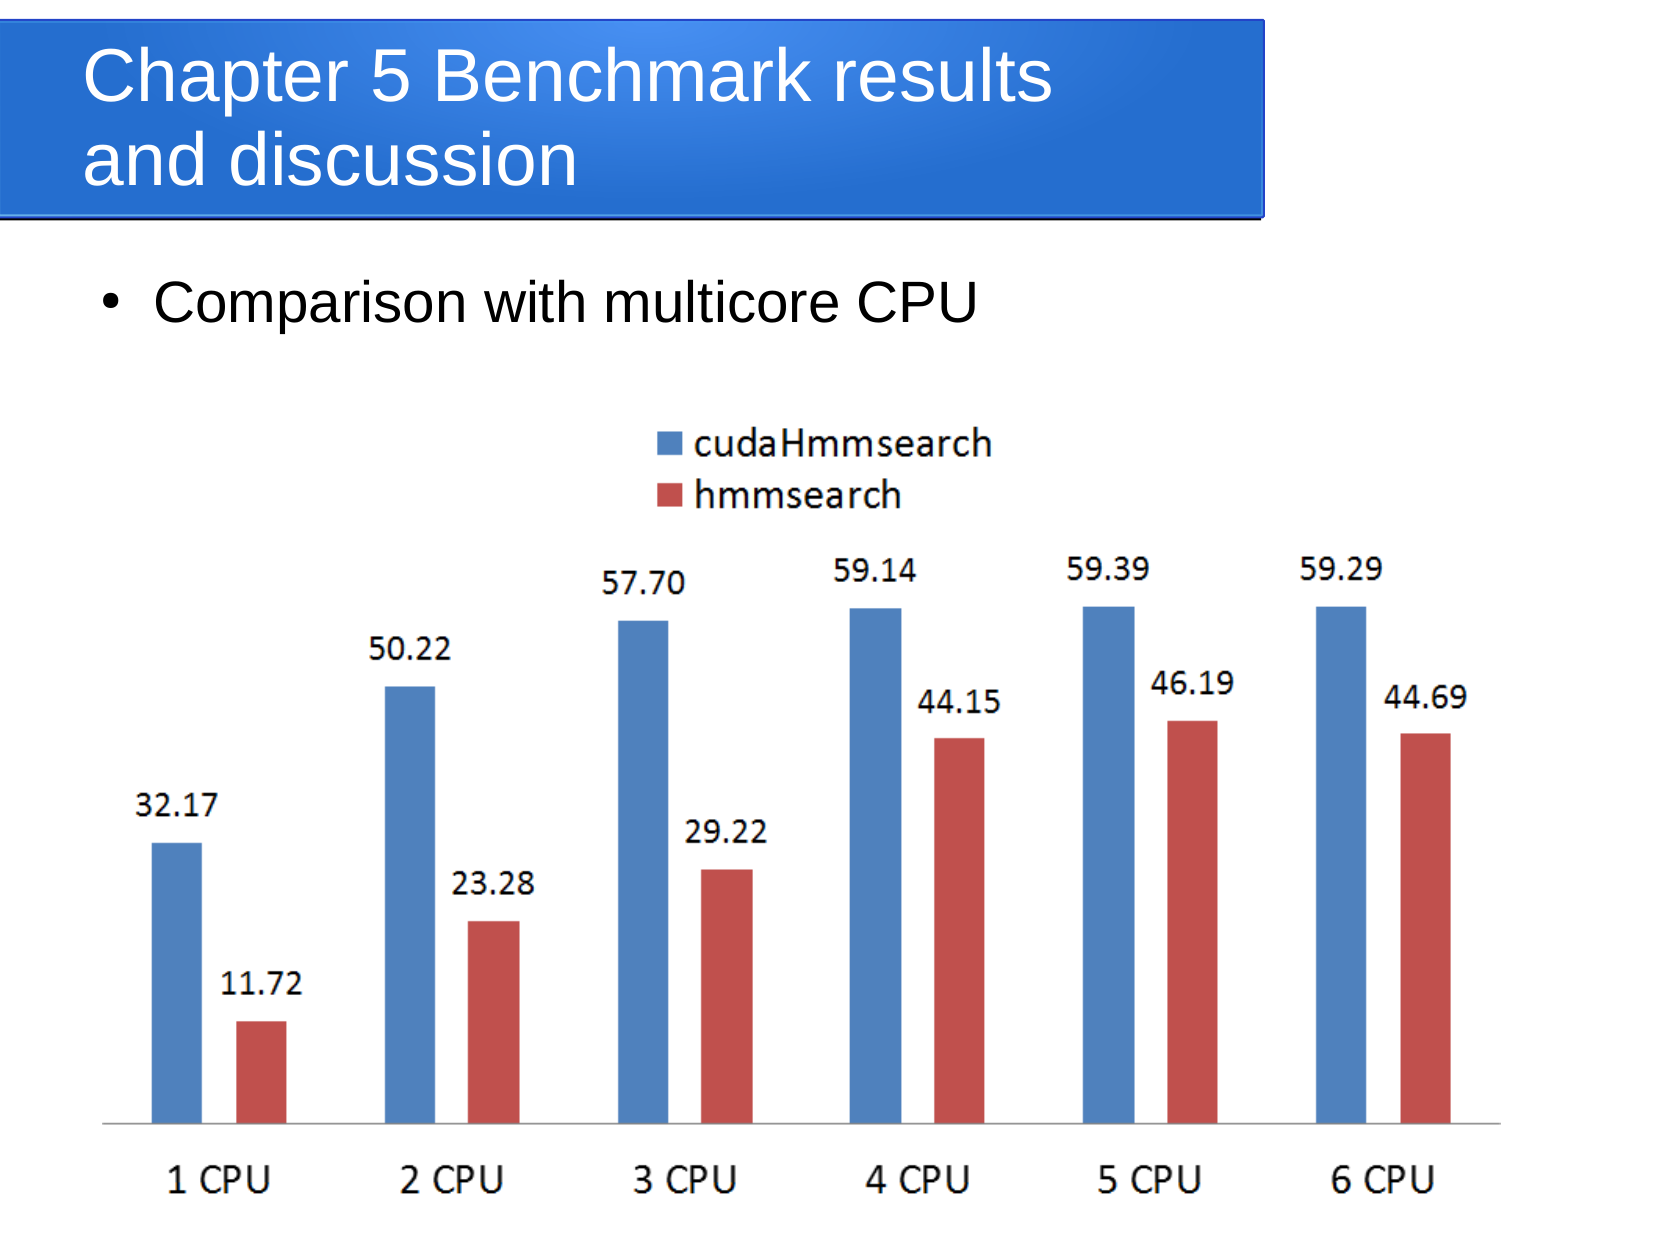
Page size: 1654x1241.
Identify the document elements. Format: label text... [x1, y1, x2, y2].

picture [102, 413, 1501, 1203]
title Chapter 5 Benchmark results and discussion [82, 25, 1250, 211]
list Comparison with multicore CPU [82, 269, 1538, 1201]
